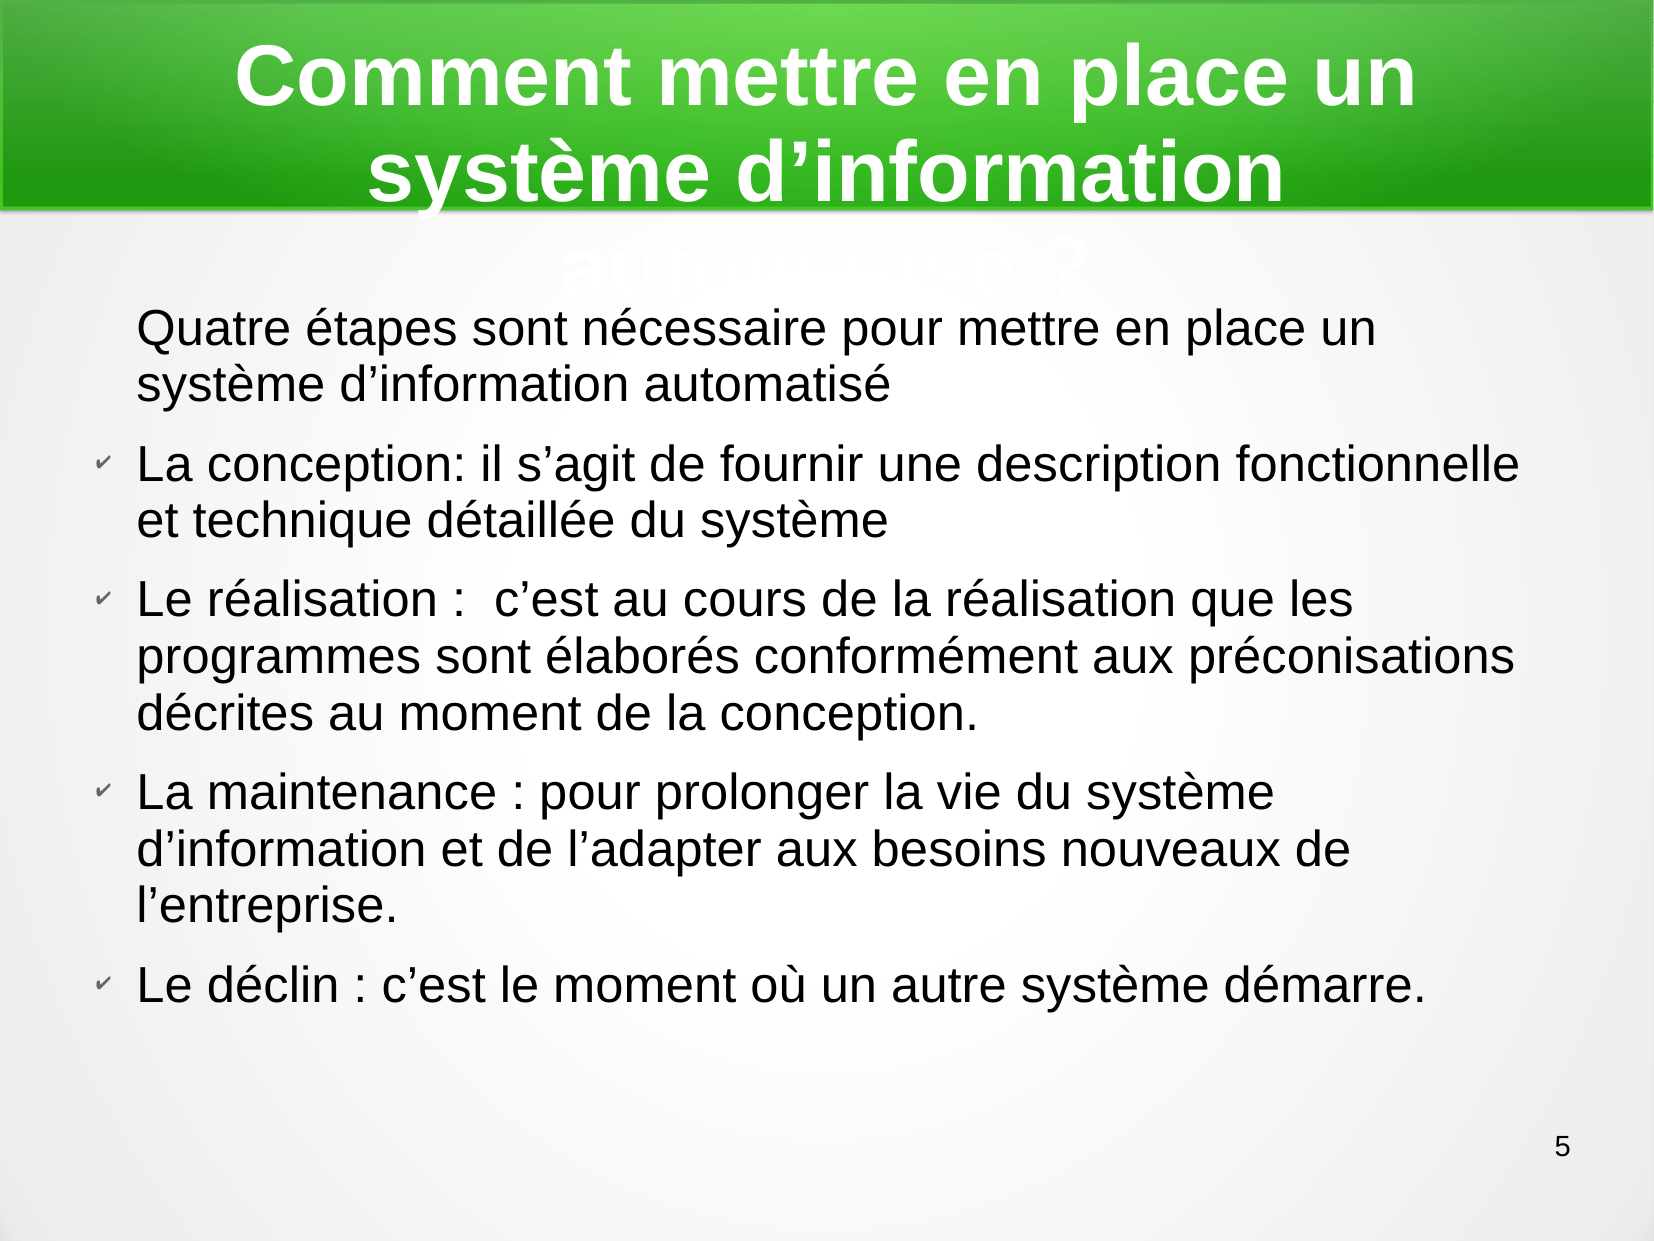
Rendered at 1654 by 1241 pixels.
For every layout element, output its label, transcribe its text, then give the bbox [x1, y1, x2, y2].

list Quatre étapes sont nécessaire pour mettre en place un système d’information automatisé La conception: il s’agit de fournir une description fonctionnelle et technique détaillée du système Le réalisation : c’est au cours de la réalisation que les programmes sont élaborés conformément aux préconisations décrites au moment de la conception. La maintenance : pour prolonger la vie du système d’information et de l’adapter aux besoins nouveaux de l’entreprise. Le déclin : c’est le moment où un autre système démarre. [82, 299, 1571, 1019]
title Comment mettre en place un système d’information automatisé ? [114, 27, 1539, 299]
